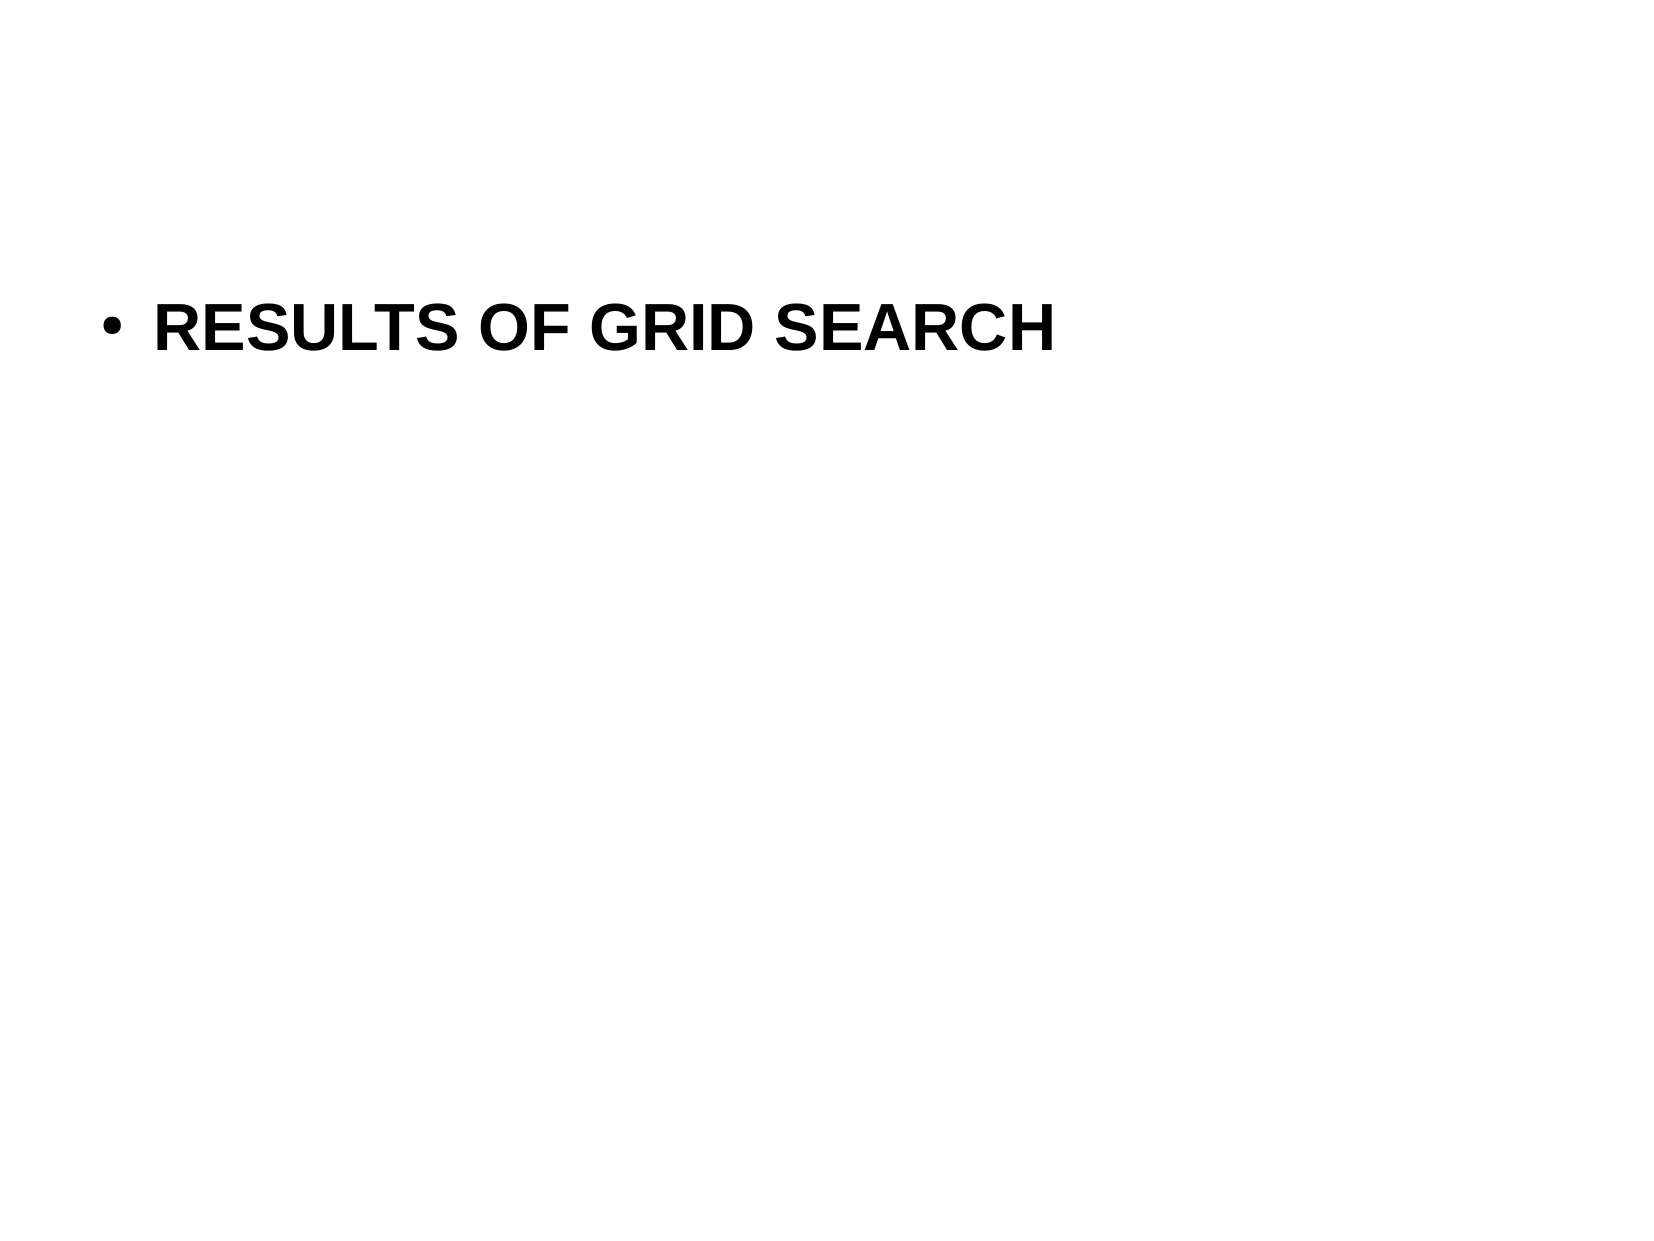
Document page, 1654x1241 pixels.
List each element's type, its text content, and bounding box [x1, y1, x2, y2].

list RESULTS OF GRID SEARCH [82, 290, 1571, 1010]
